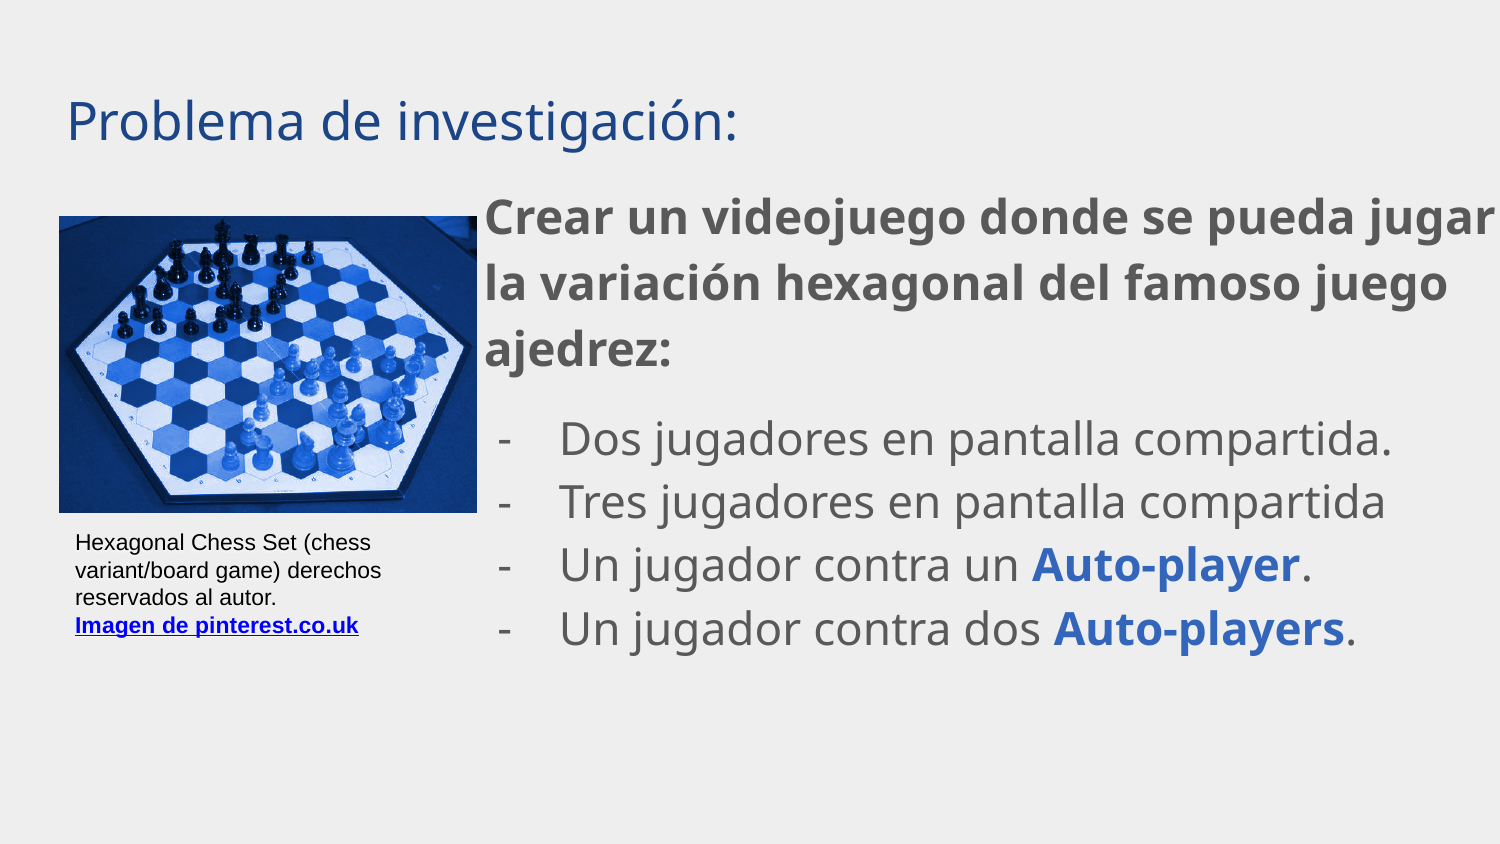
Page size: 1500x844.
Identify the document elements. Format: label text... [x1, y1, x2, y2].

text_box Hexagonal Chess Set (chess variant/board game) derechos reservados al autor. Imagen de pinterest.co.uk [59, 513, 512, 653]
picture [59, 216, 477, 513]
text_box Crear un videojuego donde se pueda jugar la variación hexagonal del famoso juego ajedrez: Dos jugadores en pantalla compartida. Tres jugadores en pantalla compartida Un jugador contra un Auto-player. Un jugador contra dos Auto-players. [468, 163, 1500, 548]
text_box Problema de investigación: [51, 72, 1449, 167]
